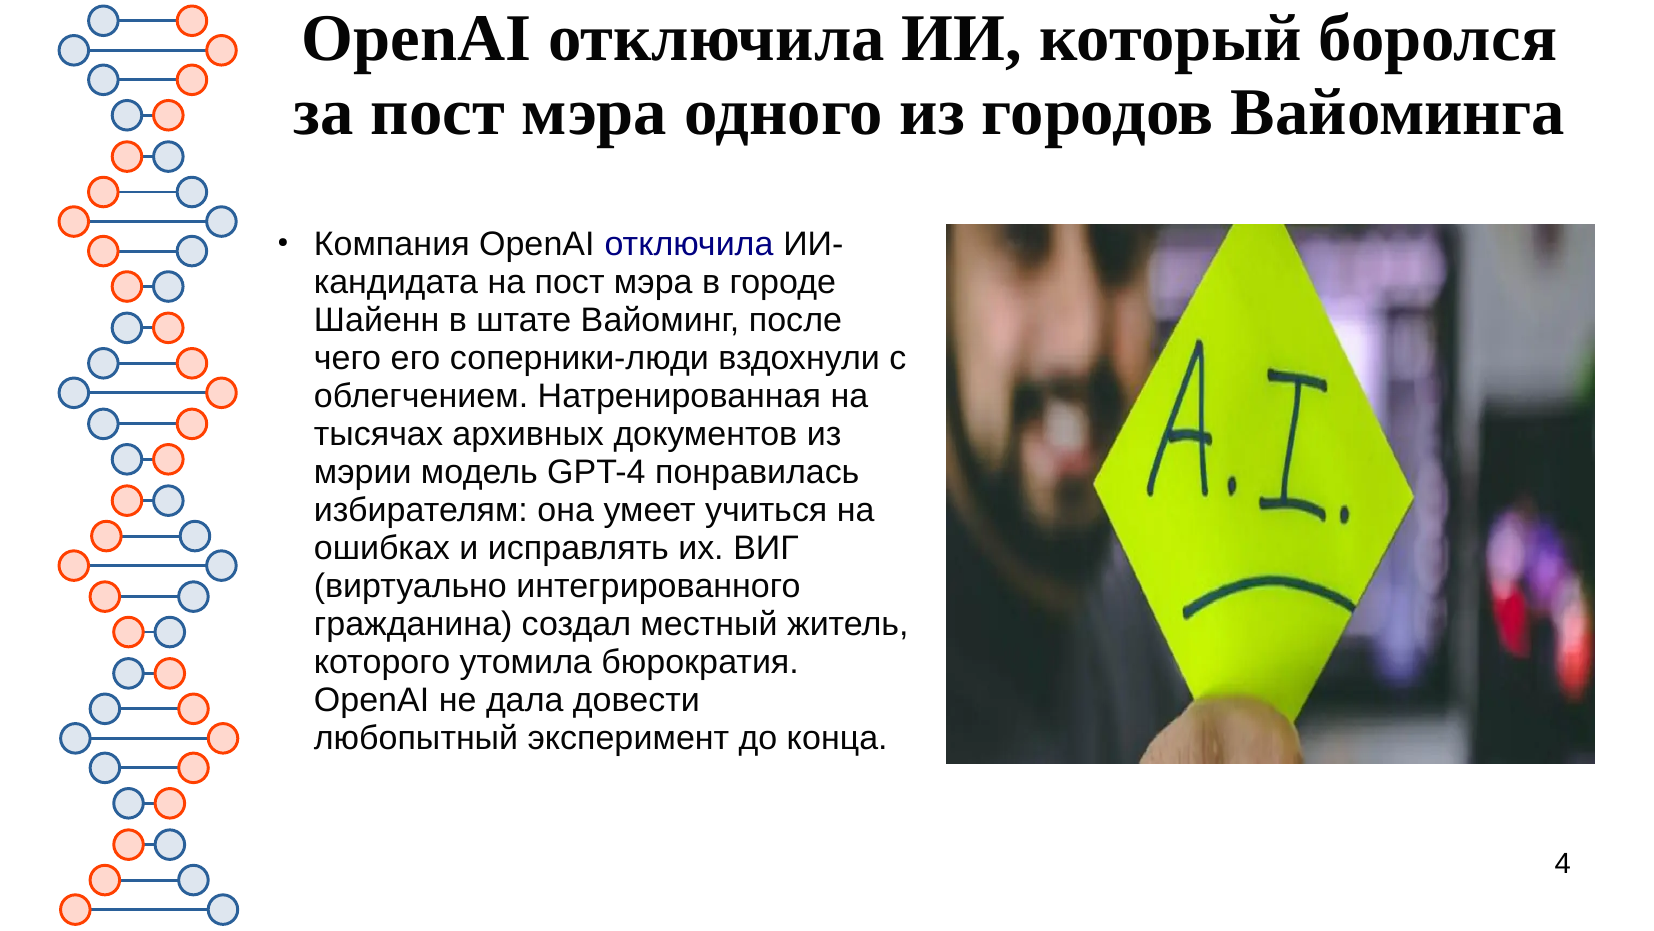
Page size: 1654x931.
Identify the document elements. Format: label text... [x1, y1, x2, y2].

list Компания OpenAI отключила ИИ-кандидата на пост мэра в городе Шайенн в штате Вайоминг, после чего его соперники-люди вздохнули с облегчением. Натренированная на тысячах архивных документов из мэрии модель GPT-4 понравилась избирателям: она умеет учиться на ошибках и исправлять их. ВИГ (виртуально интегрированного гражданина) создал местный житель, которого утомила бюрократия. OpenAI не дала довести любопытный эксперимент до конца. [265, 224, 915, 764]
title OpenAI отключила ИИ, который боролся за пост мэра одного из городов Вайоминга [265, 1, 1595, 224]
chart [946, 224, 1595, 764]
